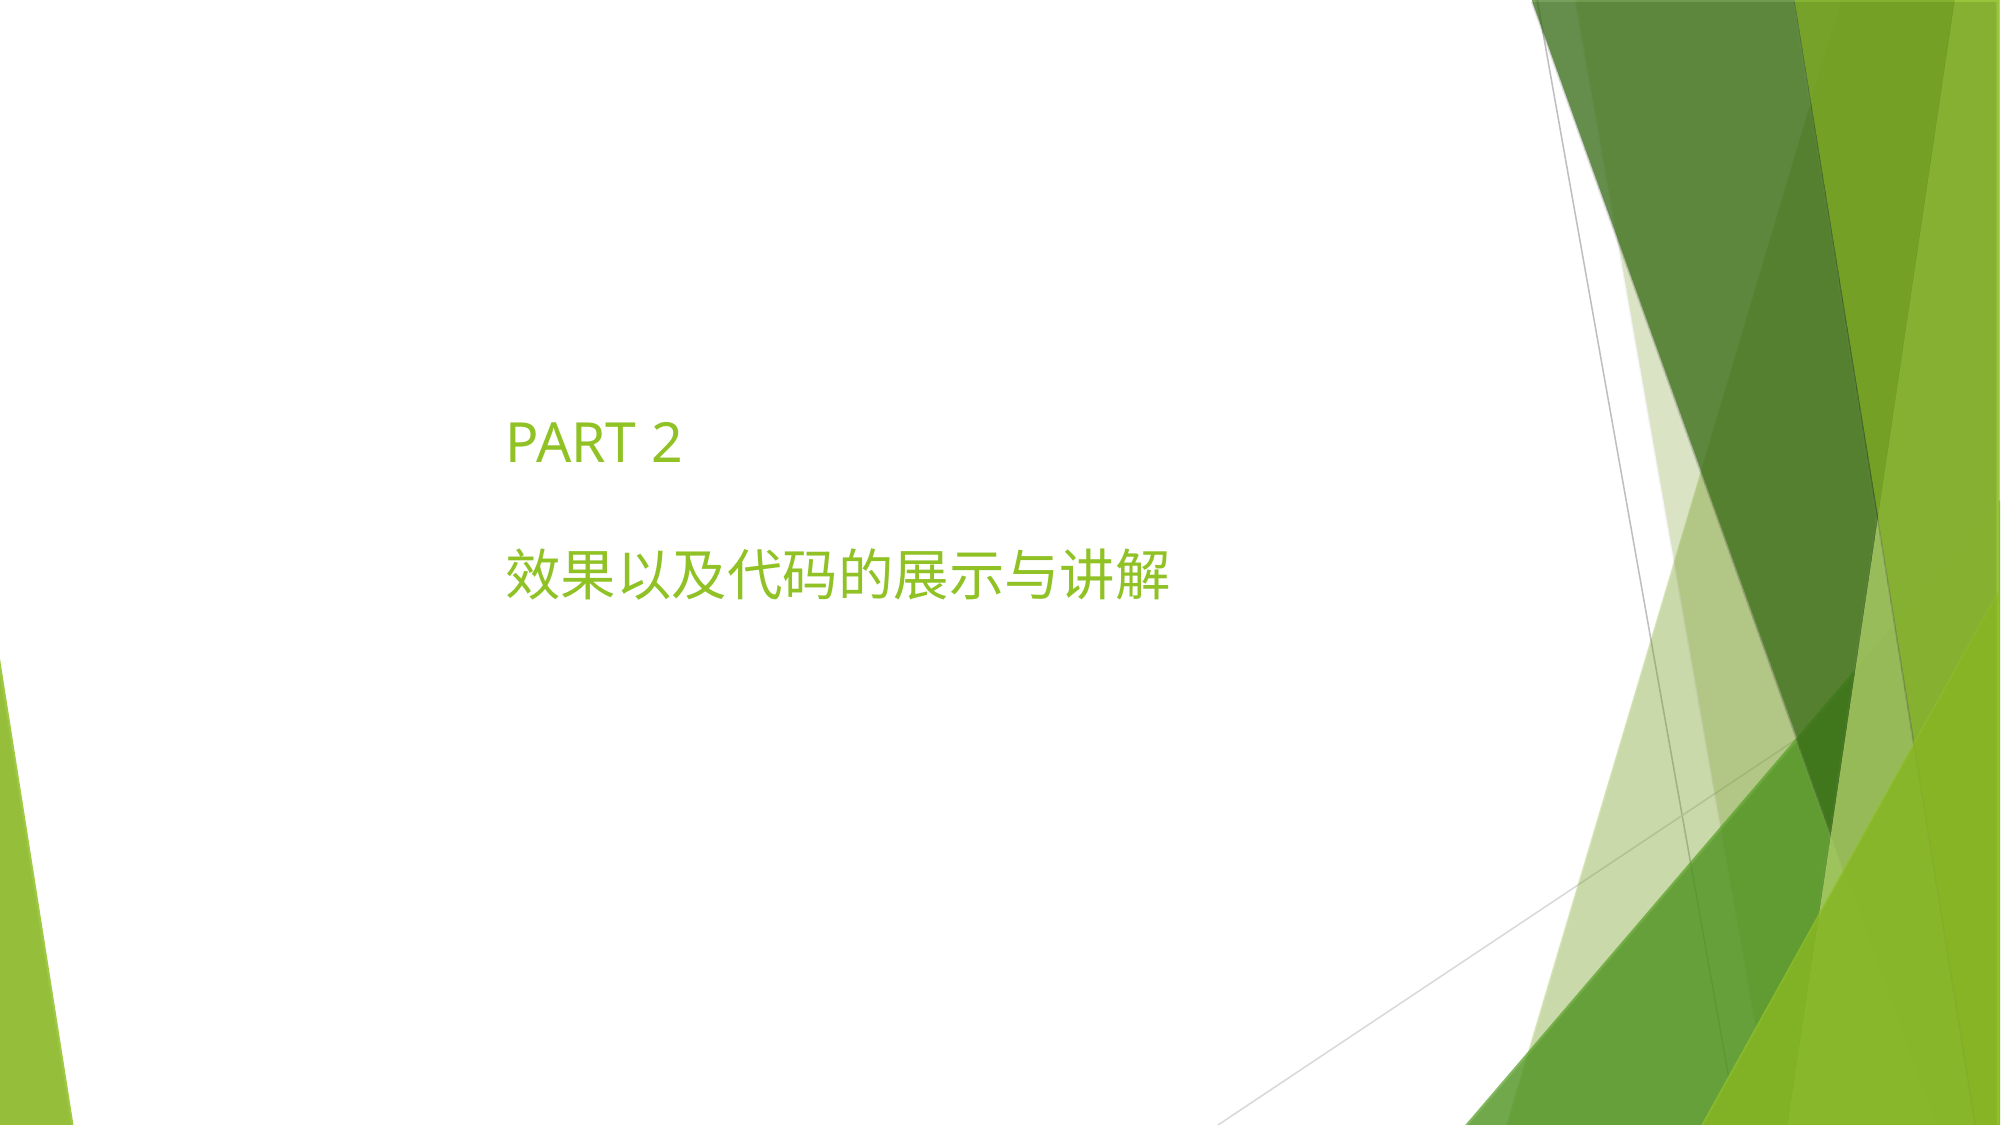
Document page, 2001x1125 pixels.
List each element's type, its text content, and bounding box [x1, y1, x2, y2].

title PART 2 效果以及代码的展示与讲解 [490, 399, 1901, 617]
